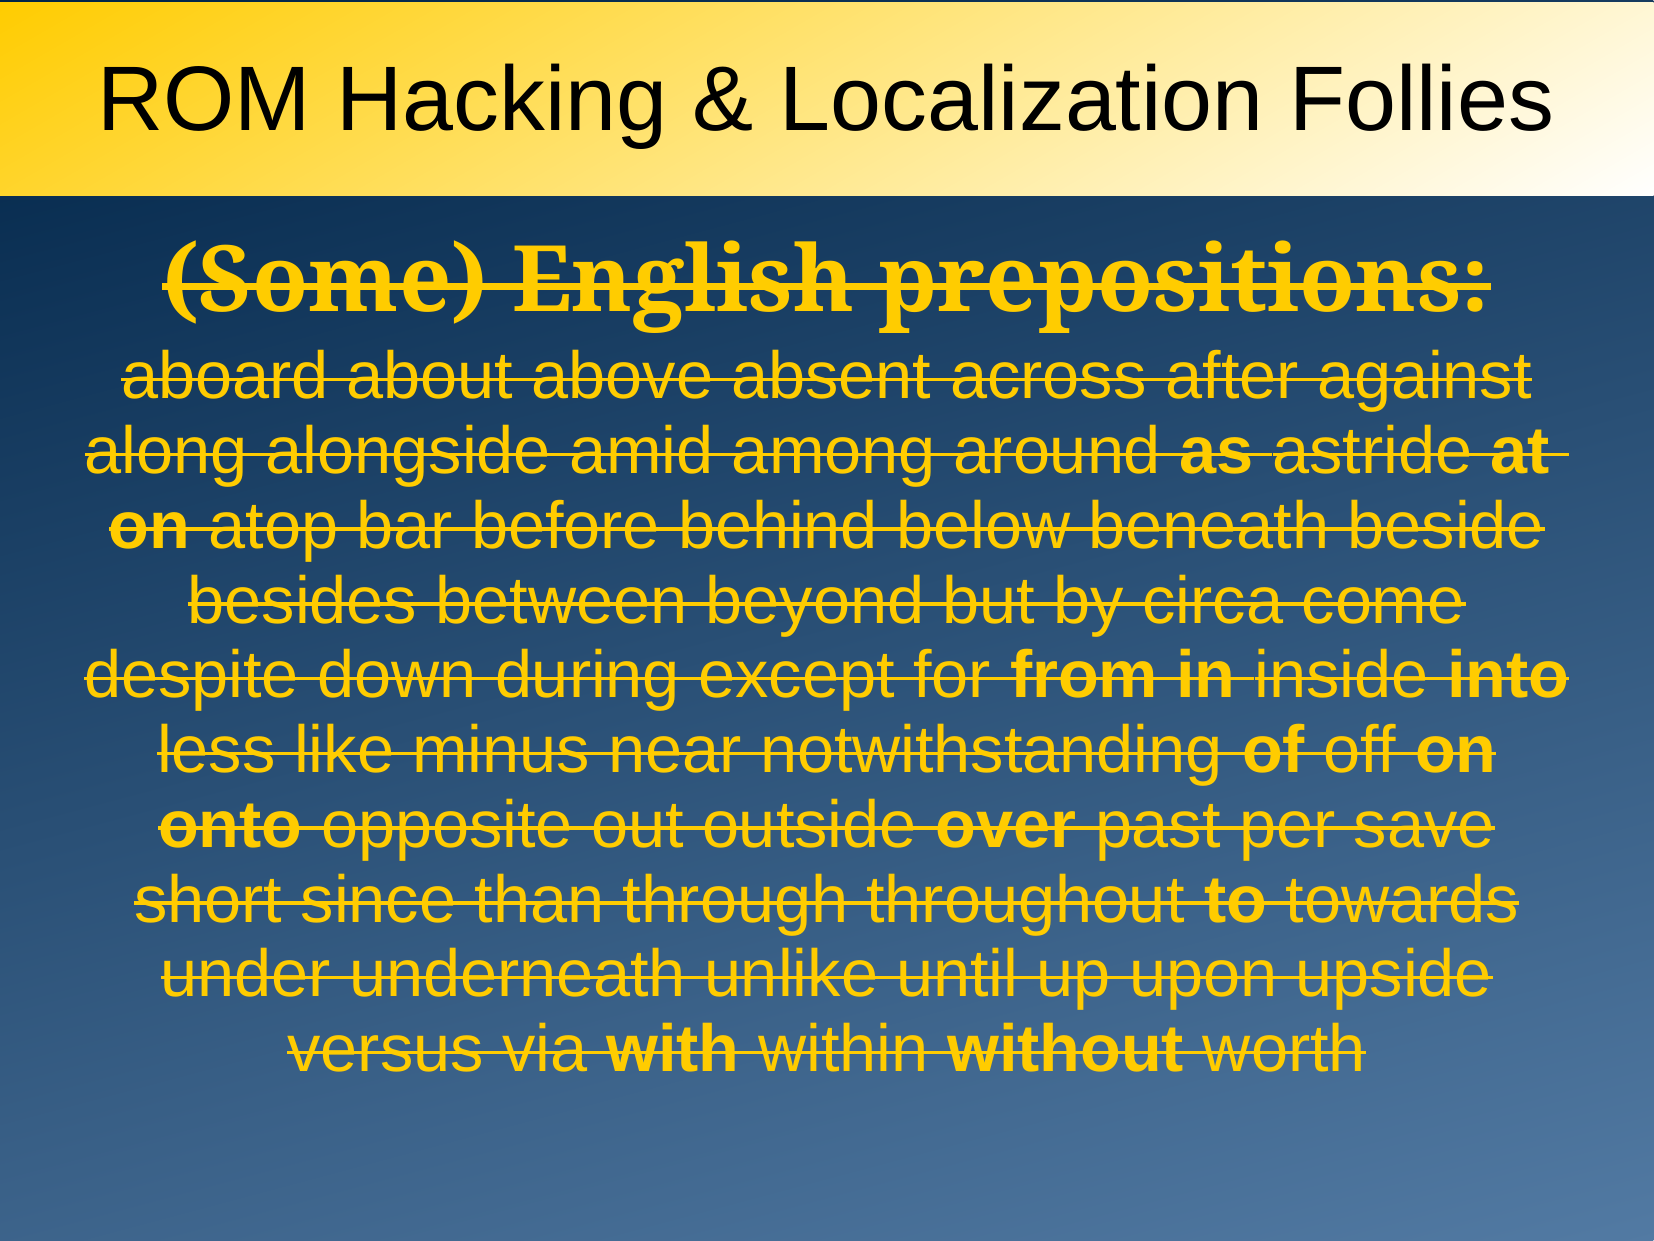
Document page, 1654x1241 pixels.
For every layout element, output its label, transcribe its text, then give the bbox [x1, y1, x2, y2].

title ROM Hacking & Localization Follies [0, 2, 1654, 196]
subtitle (Some) English prepositions: aboard about above absent across after against along alongside amid among around as astride at on atop bar before behind below beneath beside besides between beyond but by circa come despite down during except for from in inside into less like minus near notwithstanding of off on onto opposite out outside over past per save short since than through throughout to towards under underneath unlike until up upon upside versus via with within without worth [82, 232, 1571, 1067]
